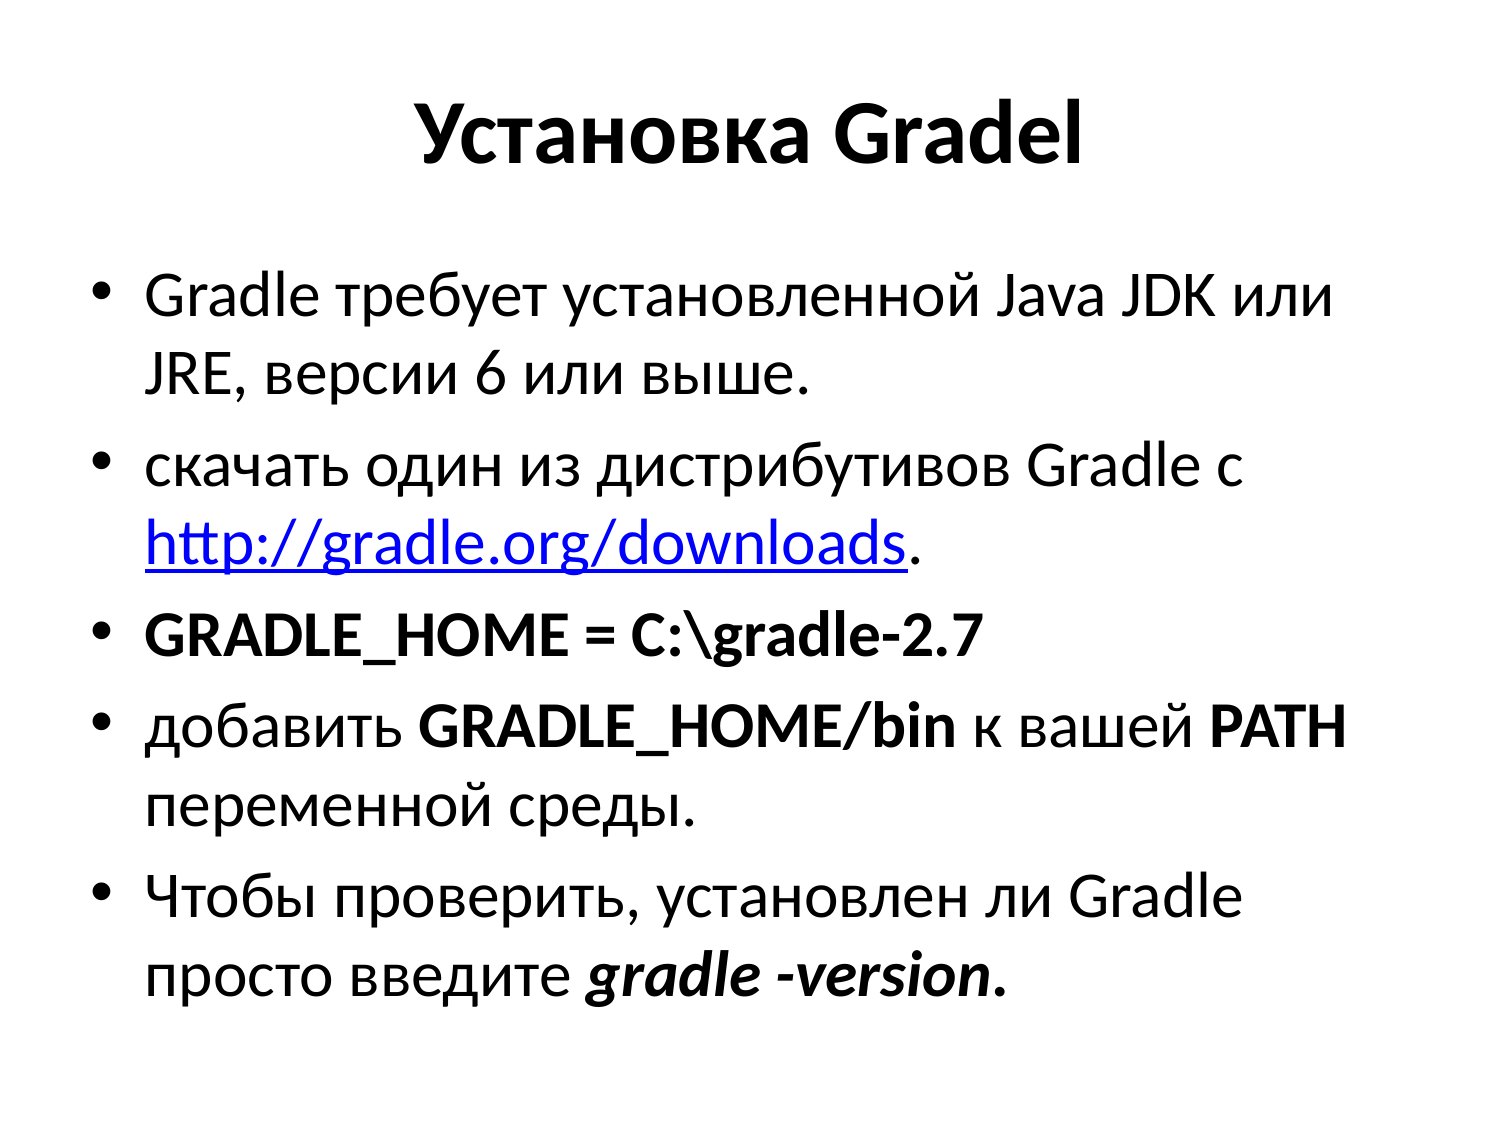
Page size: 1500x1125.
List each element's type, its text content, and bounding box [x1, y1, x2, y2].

title Установка Gradel [75, 45, 1425, 209]
list Gradle требует установленной Java JDK или JRE, версии 6 или выше. скачать один из дистрибутивов Gradle с http://gradle.org/downloads. GRADLE_HOME = C:\gradle-2.7 добавить GRADLE_HOME/bin к вашей PATH переменной среды. Чтобы проверить, установлен ли Gradle просто введите gradle -version. [75, 243, 1425, 1024]
